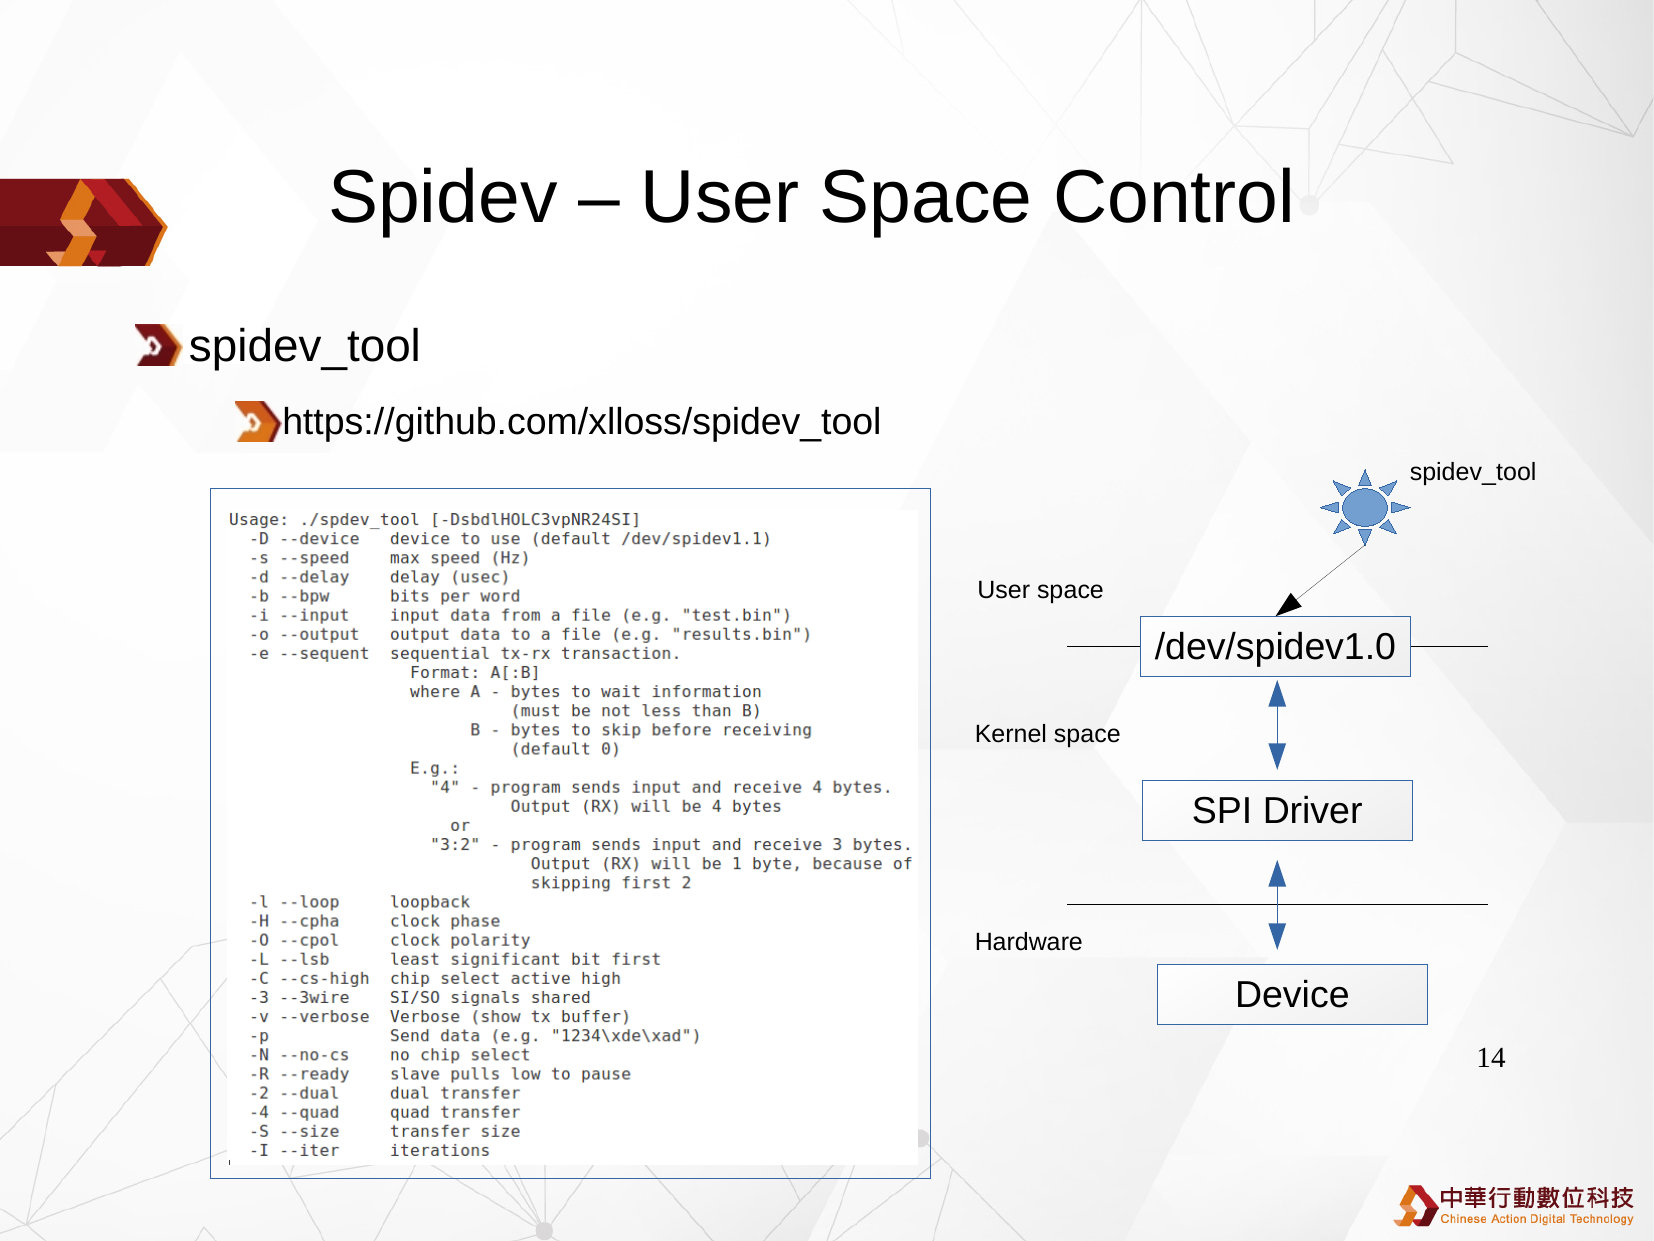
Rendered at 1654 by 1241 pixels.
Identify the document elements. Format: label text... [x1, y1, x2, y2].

text_box [1379, 485, 1386, 494]
text_box /dev/spidev1.0 [1140, 616, 1411, 677]
text_box Device [1157, 964, 1428, 1025]
list spidev_tool https://github.com/xlloss/spidev_tool [211, 489, 930, 1040]
text_box [1333, 519, 1351, 534]
text_box [1391, 502, 1411, 513]
title Spidev – User Space Control [118, 112, 1506, 281]
text_box spidev_tool [1386, 450, 1561, 496]
text_box SPI Driver [1142, 780, 1413, 841]
text_box [1342, 488, 1388, 527]
picture [0, 0, 1654, 1241]
list spidev_tool https://github.com/xlloss/spidev_tool [118, 319, 1571, 1040]
text_box [1379, 519, 1397, 534]
text_box [1358, 469, 1372, 486]
text_box [1320, 502, 1339, 513]
text_box Hardware [960, 919, 1141, 963]
text_box [1358, 529, 1372, 544]
text_box Kernel space [960, 712, 1141, 755]
text_box User space [962, 568, 1126, 611]
text_box [1333, 480, 1351, 496]
